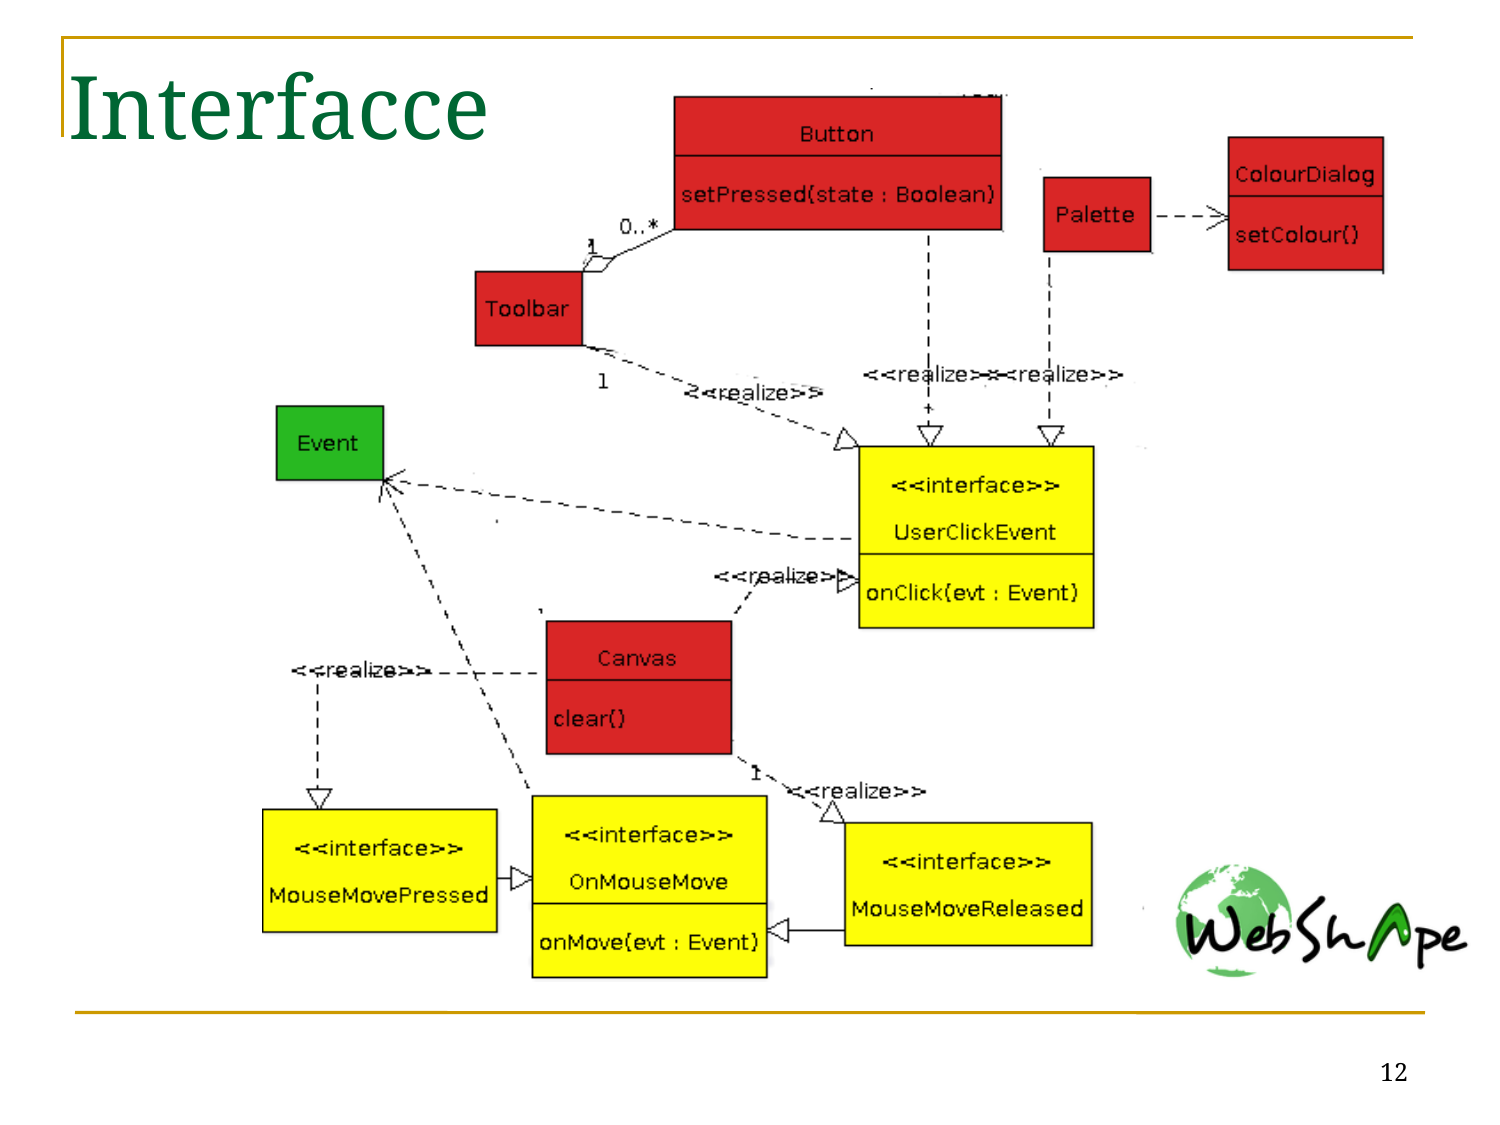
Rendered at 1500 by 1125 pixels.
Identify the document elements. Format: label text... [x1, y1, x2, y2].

title Interfacce [68, 0, 1418, 212]
picture [262, 88, 1478, 1004]
